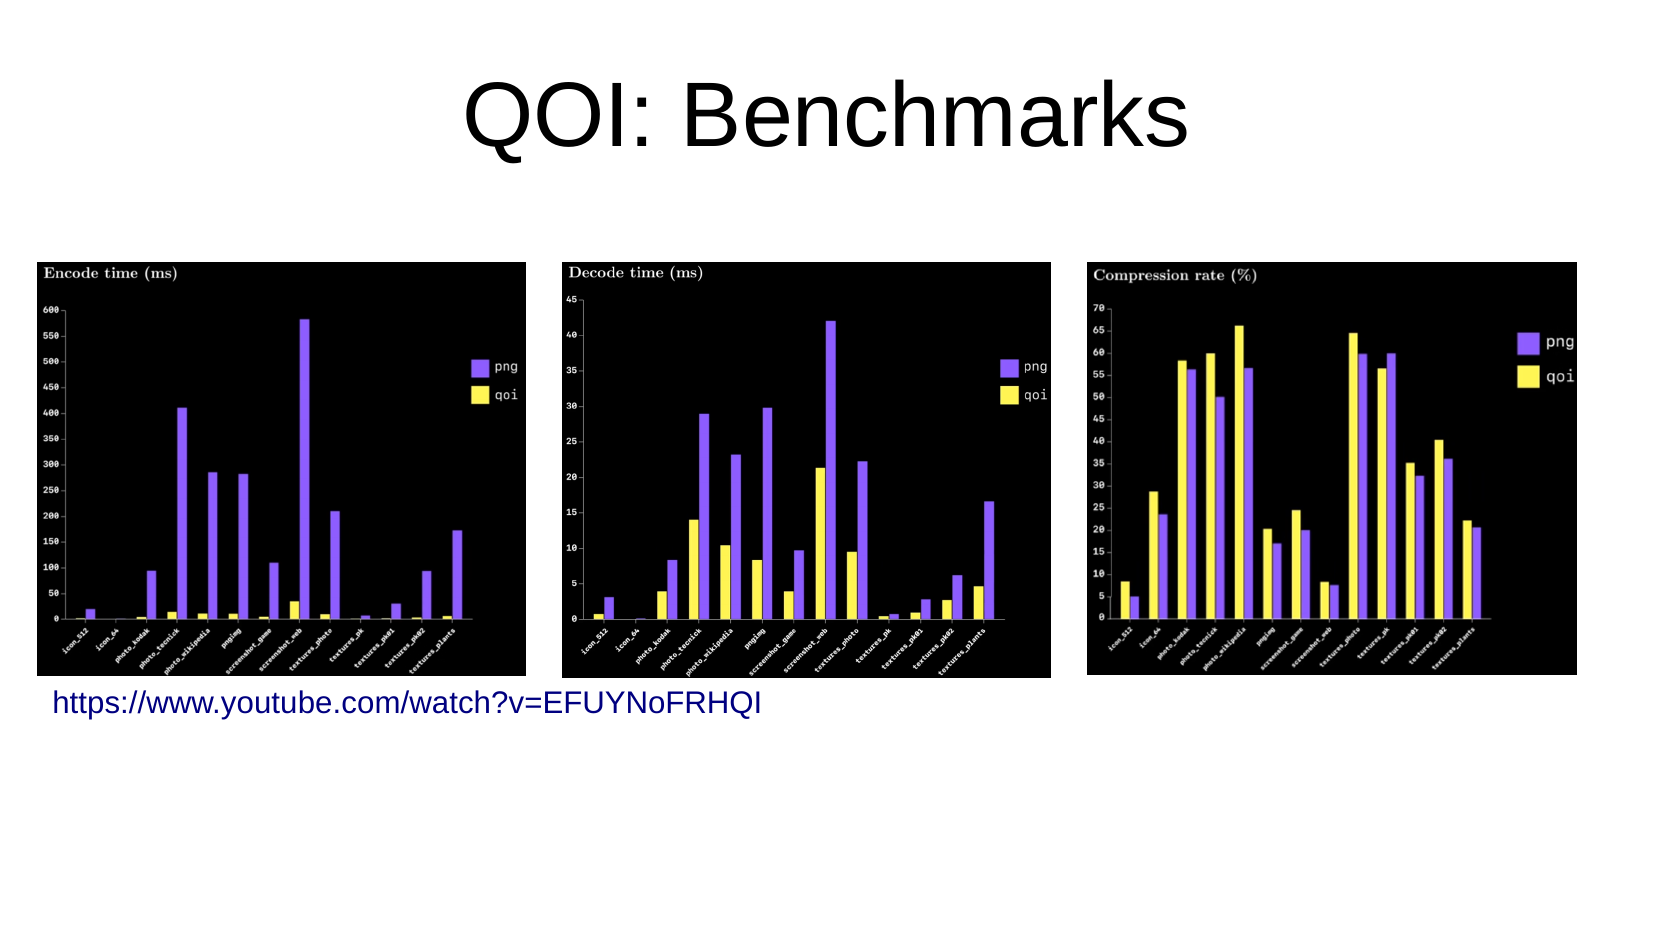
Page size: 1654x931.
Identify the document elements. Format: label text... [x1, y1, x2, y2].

picture [1087, 262, 1577, 676]
picture [37, 262, 526, 676]
text_box https://www.youtube.com/watch?v=EFUYNoFRHQI [37, 677, 788, 728]
title QOI: Benchmarks [82, 37, 1571, 193]
picture [562, 262, 1051, 678]
